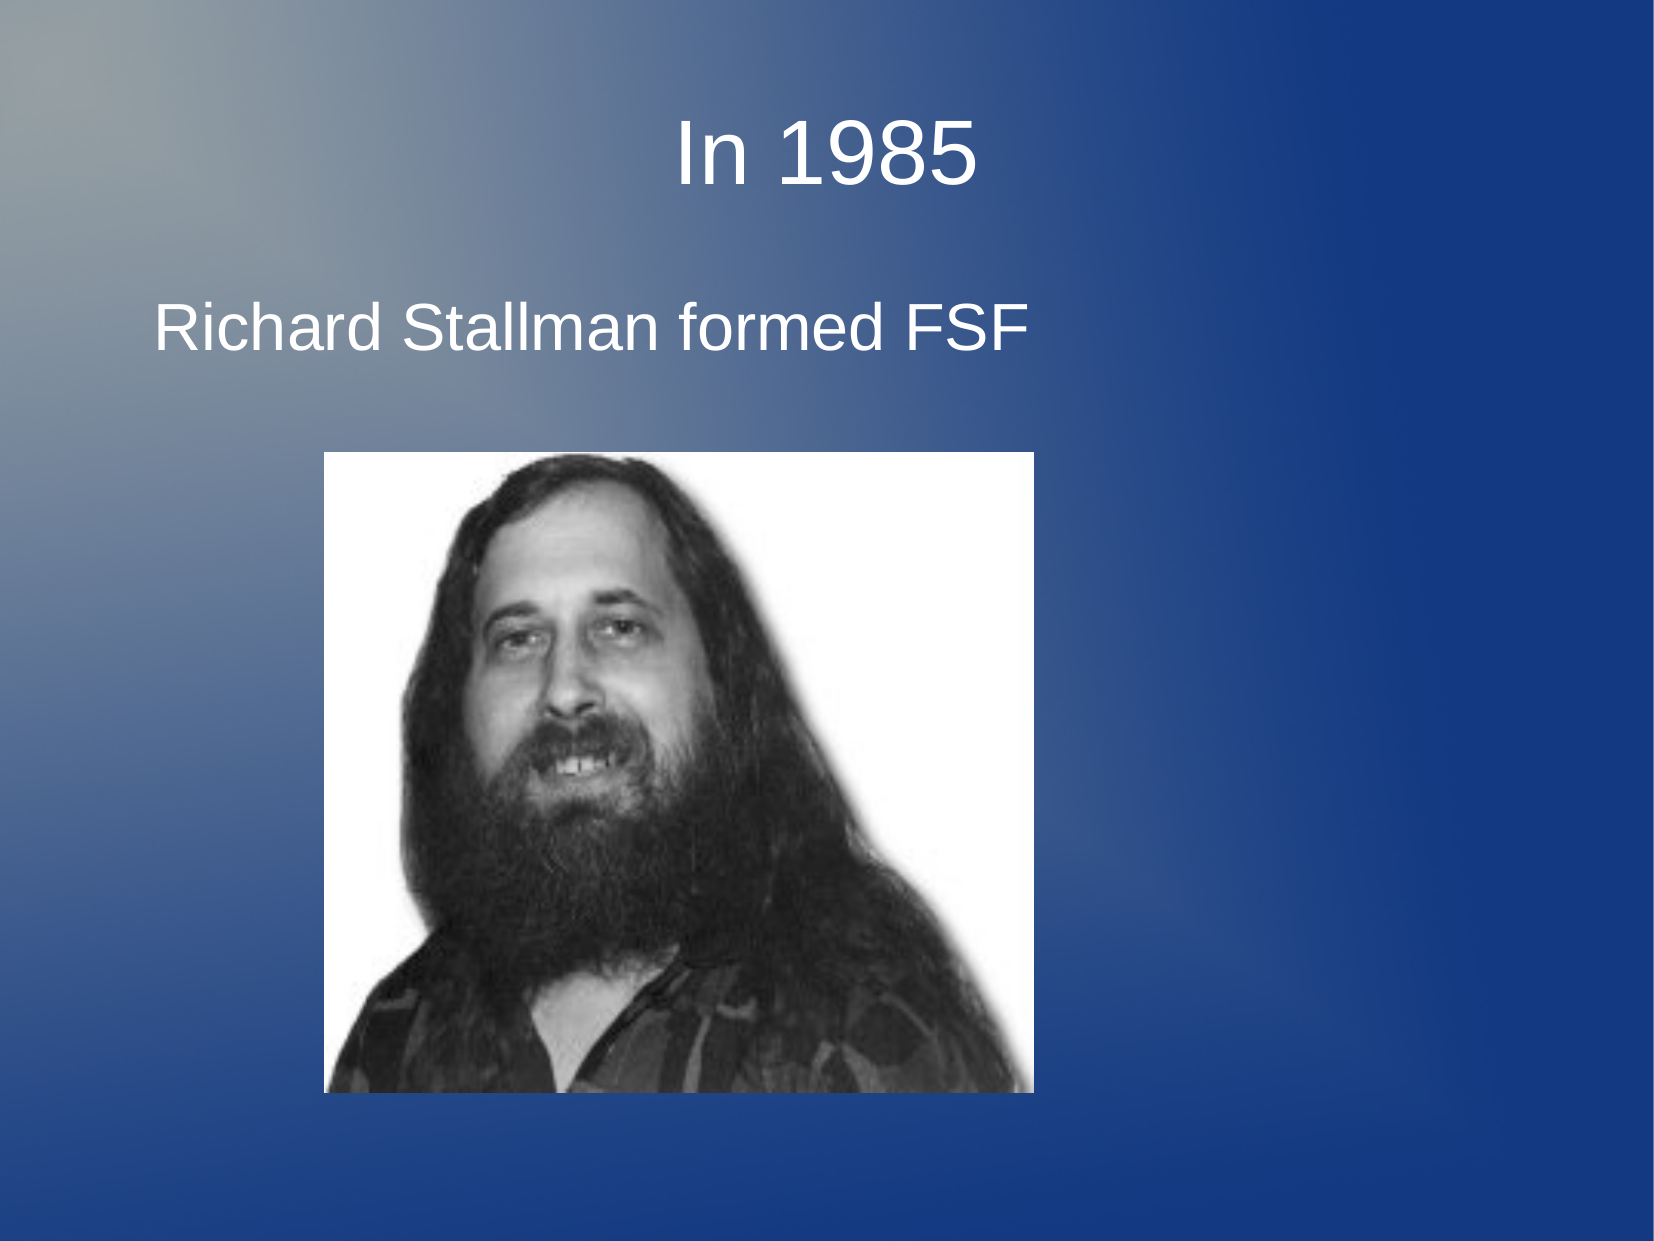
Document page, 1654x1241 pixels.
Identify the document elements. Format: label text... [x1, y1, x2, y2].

picture [0, 0, 1654, 1241]
title In 1985 [82, 56, 1571, 250]
list Richard Stallman formed FSF [82, 290, 1571, 1094]
